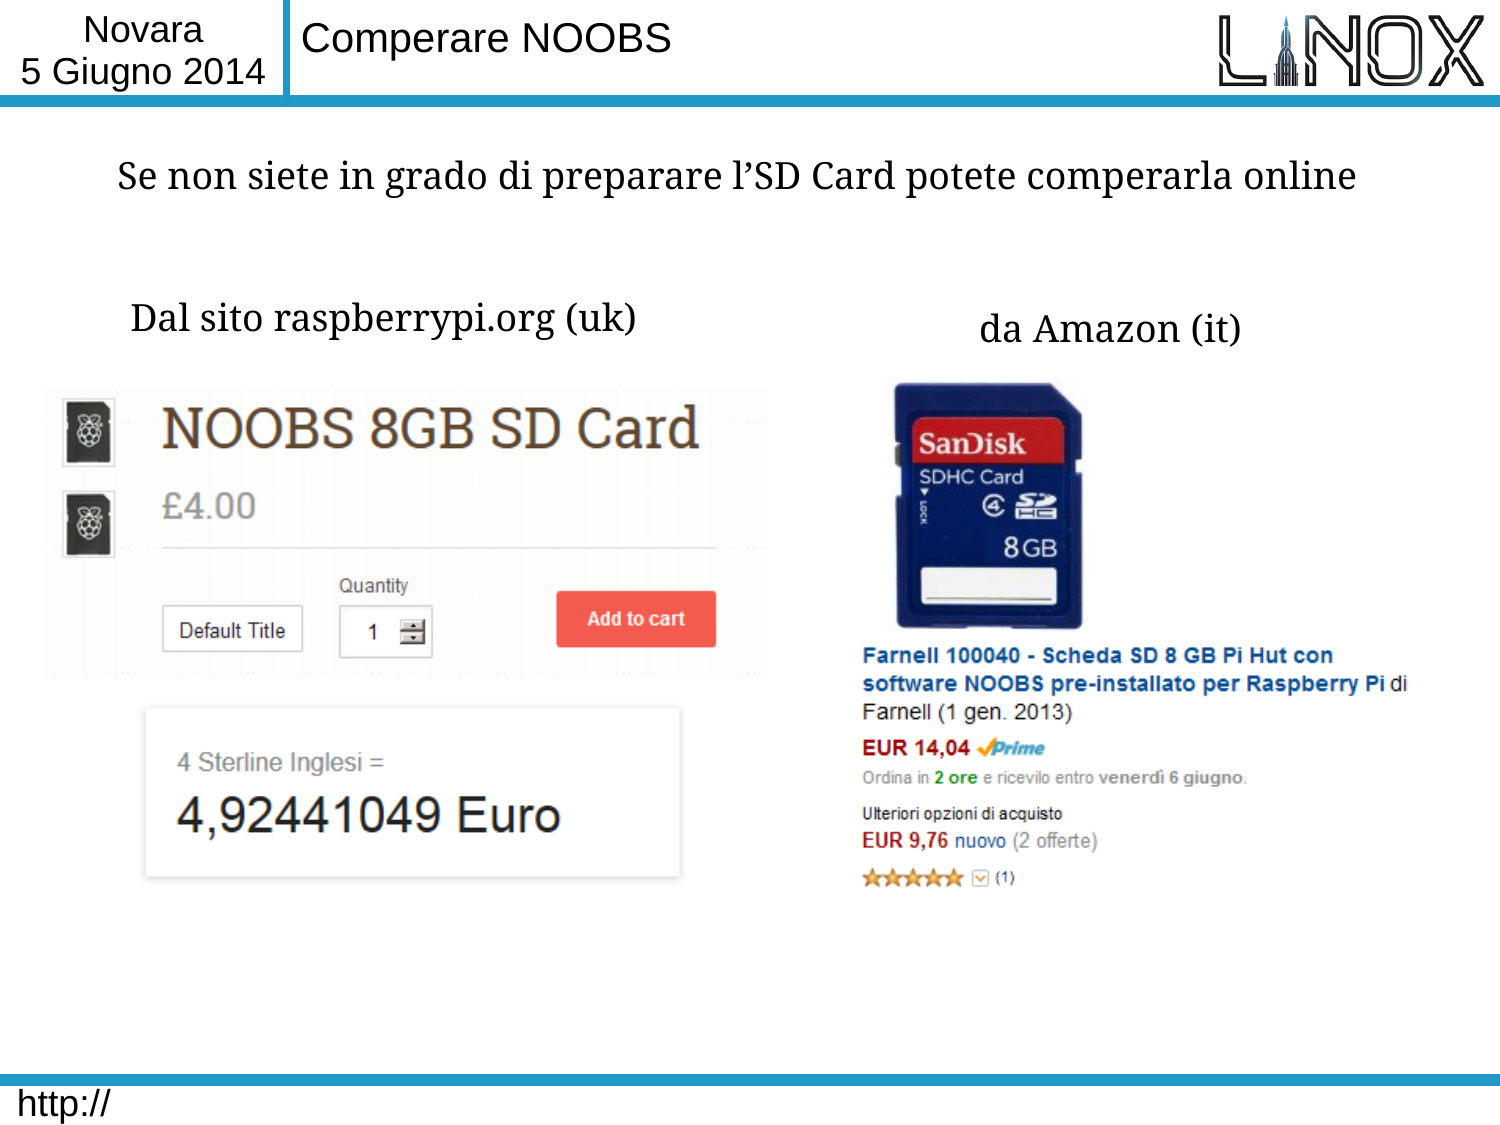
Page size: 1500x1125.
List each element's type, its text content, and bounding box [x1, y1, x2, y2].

list Comperare NOOBS [286, 7, 1312, 83]
text_box Se non siete in grado di preparare l’SD Card potete comperarla online [11, 141, 1465, 200]
picture [135, 696, 686, 886]
text_box da Amazon (it) [956, 295, 1265, 354]
picture [0, 1074, 1500, 1086]
picture [850, 366, 1431, 898]
text_box Dal sito raspberrypi.org (uk) [106, 284, 662, 343]
picture [42, 389, 768, 679]
picture [0, 0, 1500, 107]
